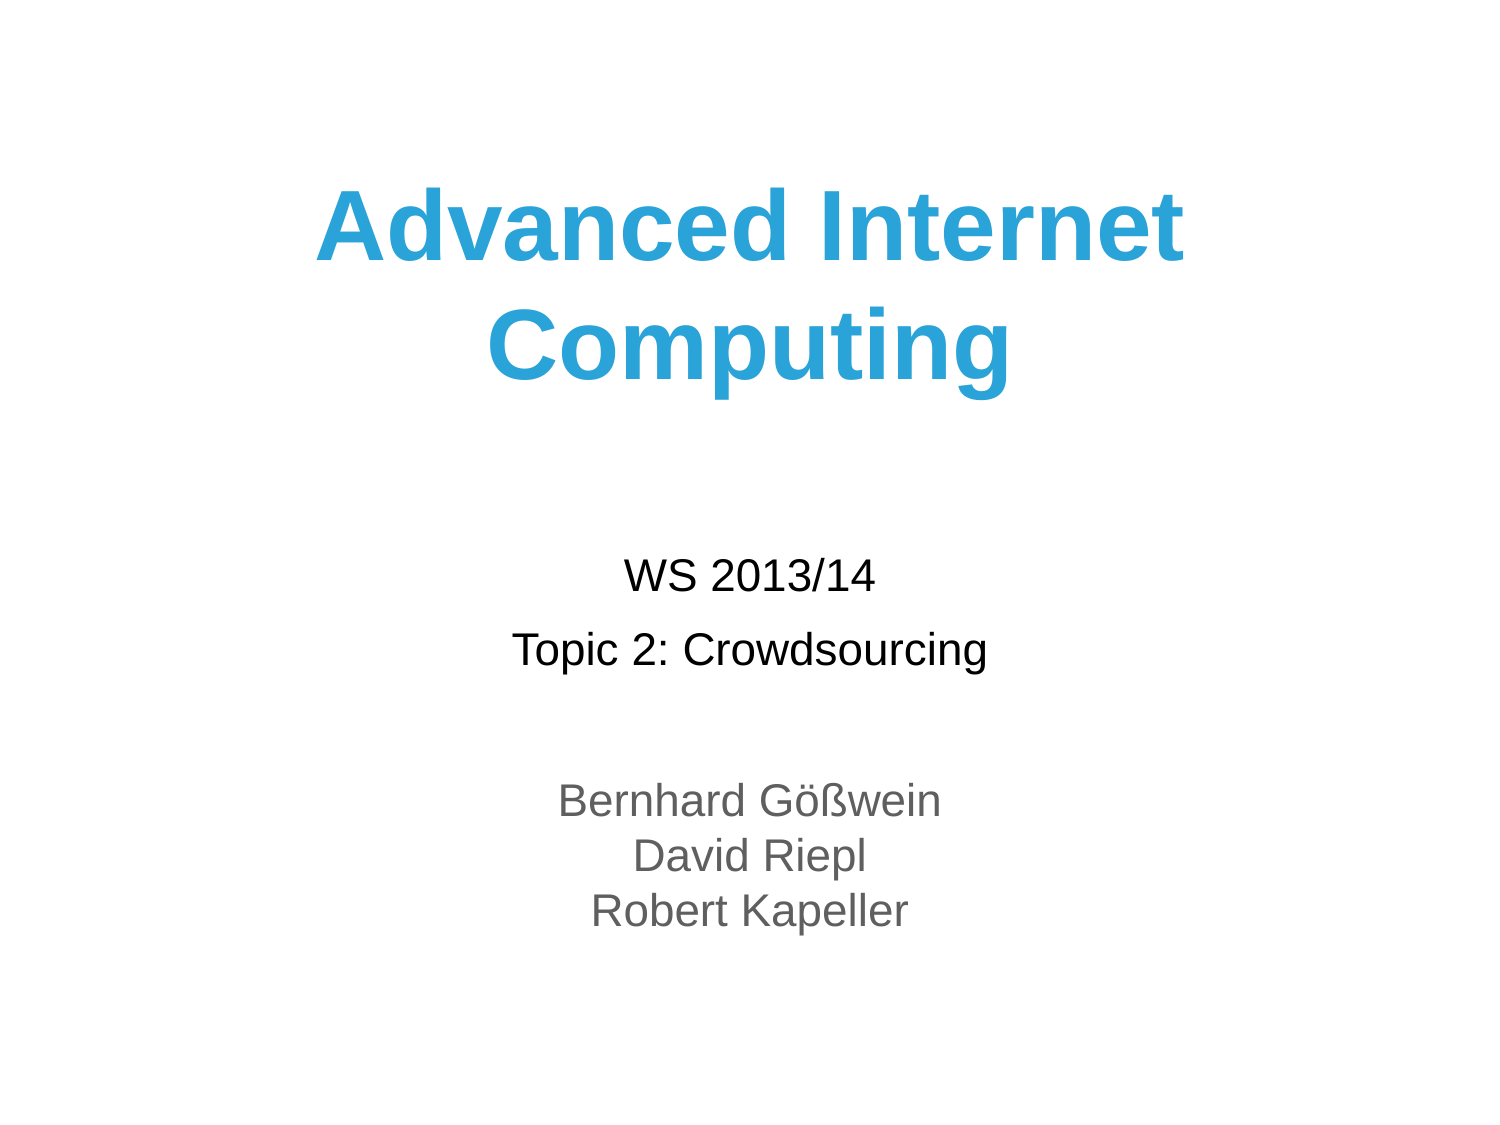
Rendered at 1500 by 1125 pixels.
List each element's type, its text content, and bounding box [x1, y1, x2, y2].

subtitle WS 2013/14 Topic 2: Crowdsourcing [58, 491, 1442, 728]
text_box Bernhard Gößwein David Riepl Robert Kapeller [58, 763, 1442, 944]
title Advanced Internet Computing [58, 36, 1442, 408]
